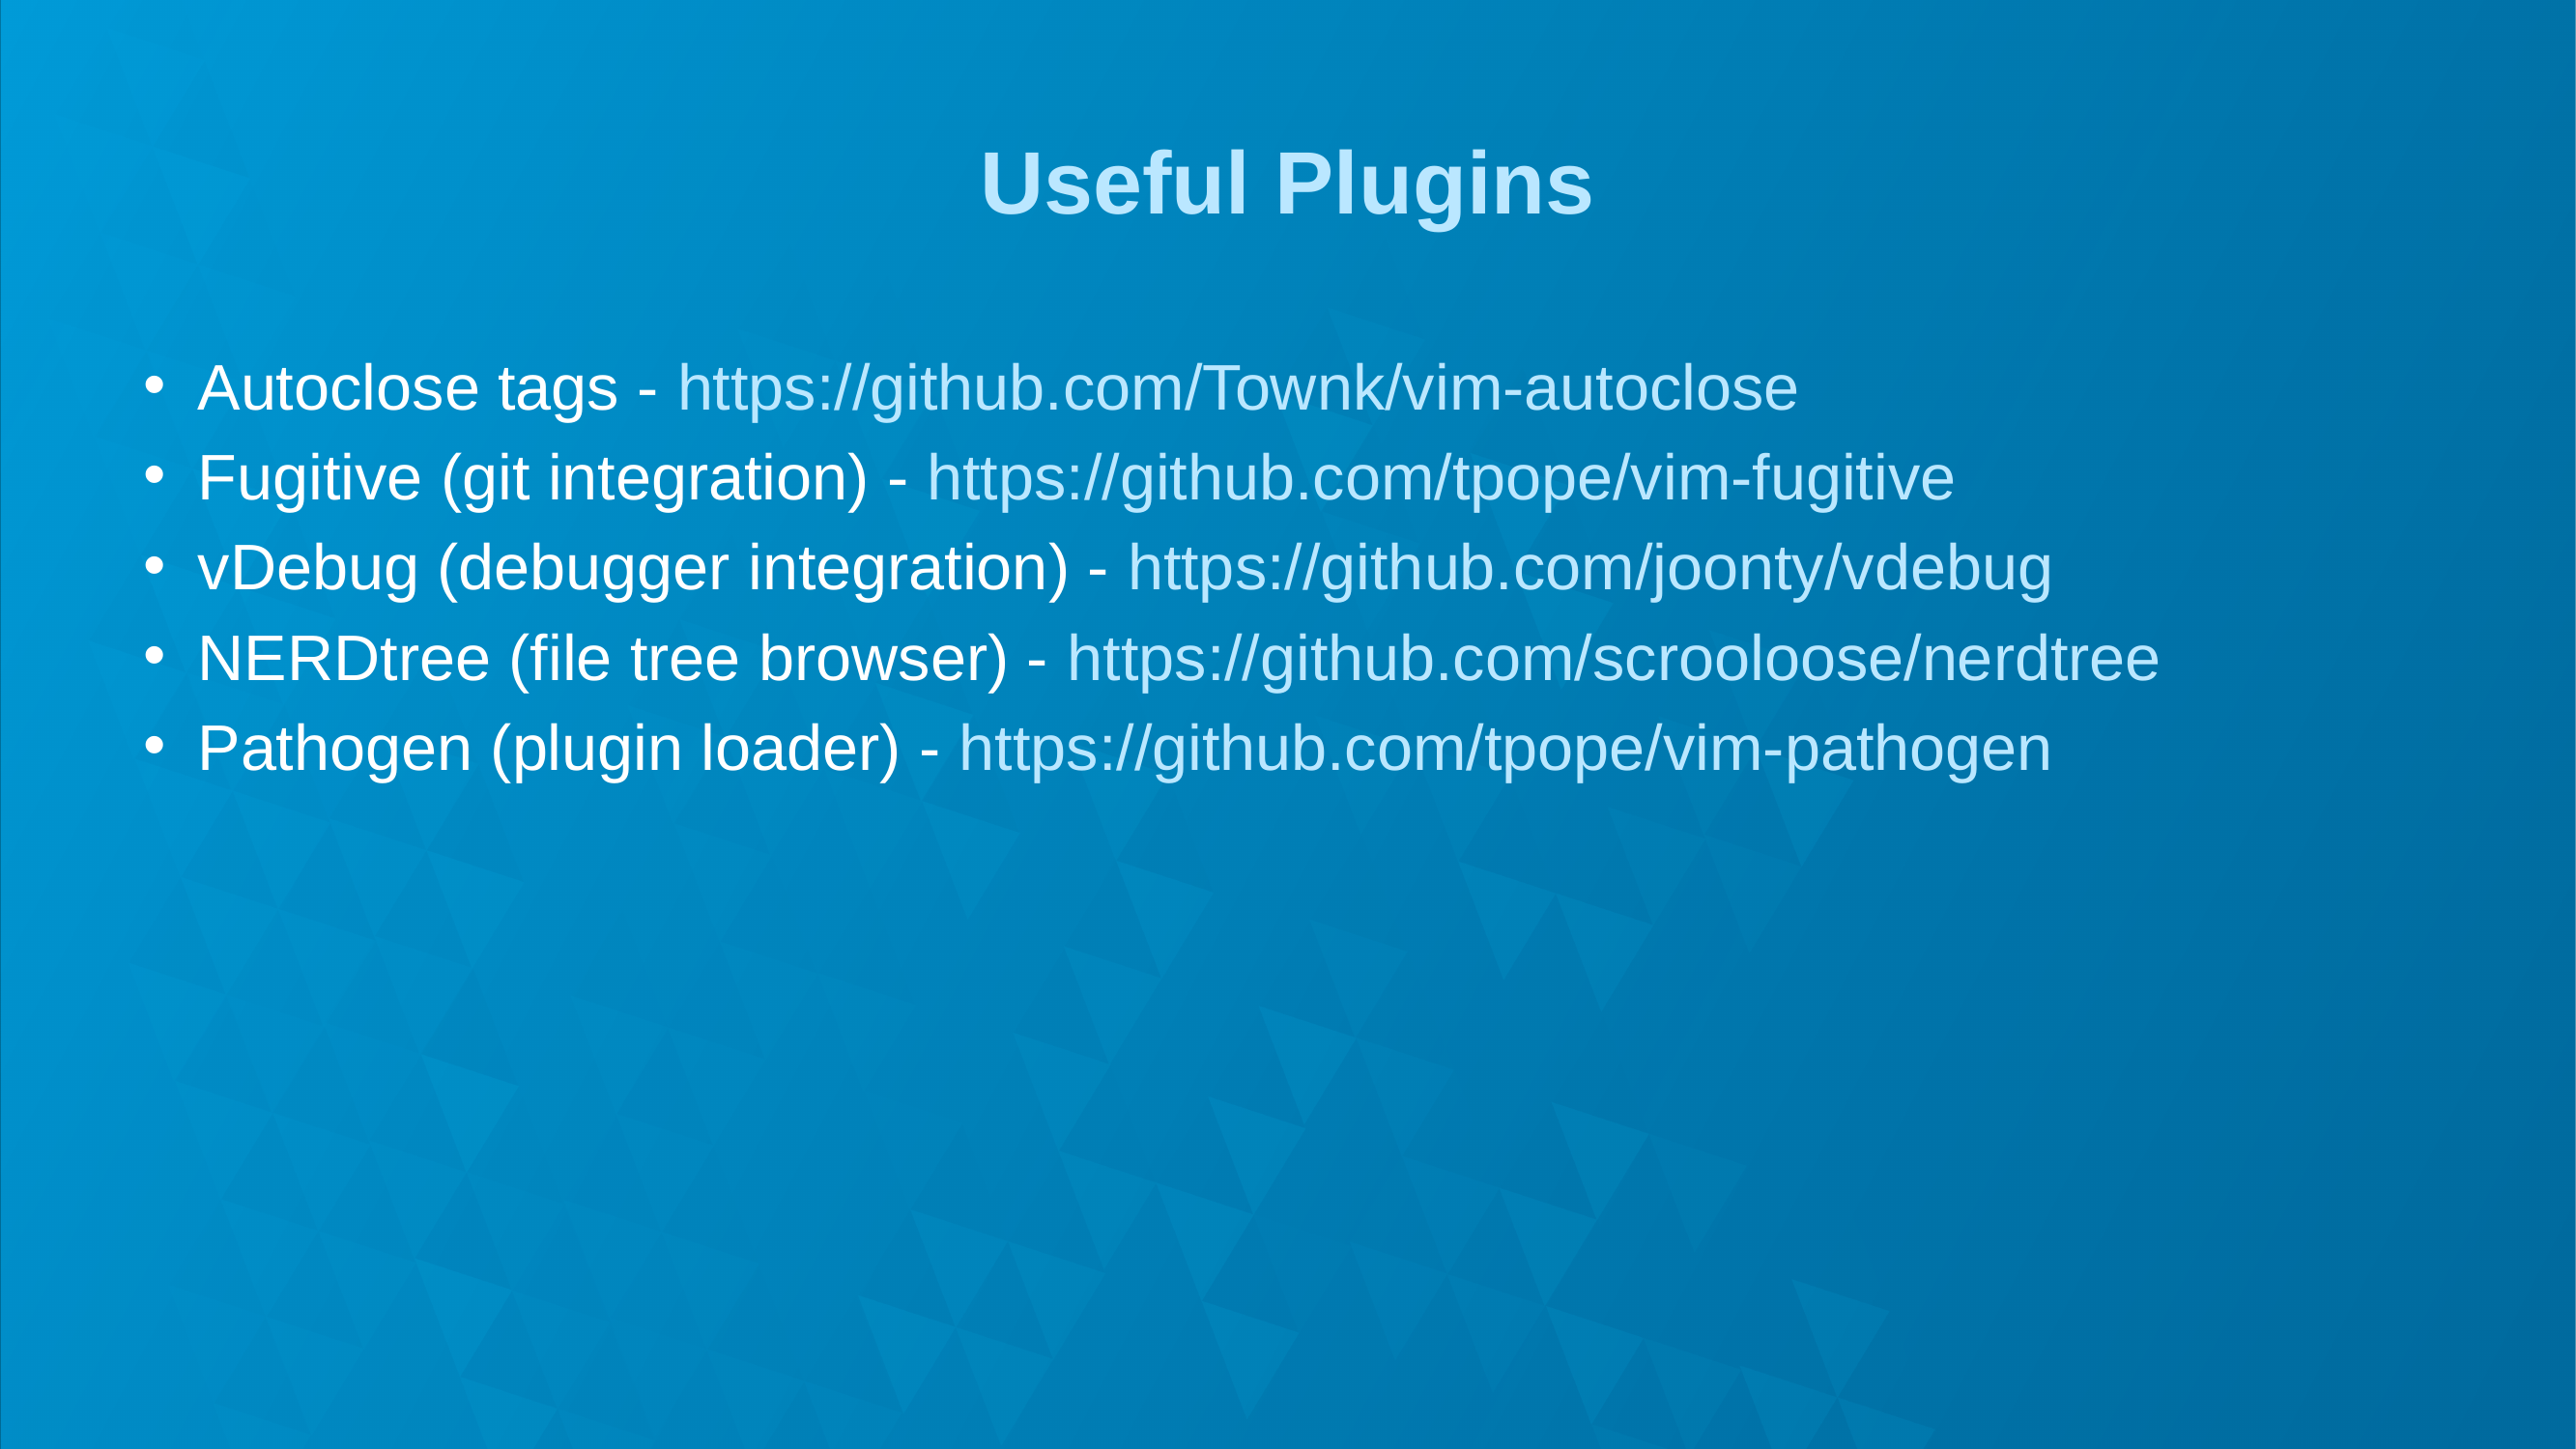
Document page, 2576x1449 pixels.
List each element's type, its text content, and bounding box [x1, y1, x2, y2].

title Useful Plugins [129, 58, 2447, 300]
list Autoclose tags - https://github.com/Townk/vim-autoclose Fugitive (git integration) - https://github.com/tpope/vim-fugitive vDebug (debugger integration) - https://github.com/joonty/vdebug NERDtree (file tree browser) - https://github.com/scrooloose/nerdtree Pathogen (plugin loader) - https://github.com/tpope/vim-pathogen [129, 338, 2447, 1294]
